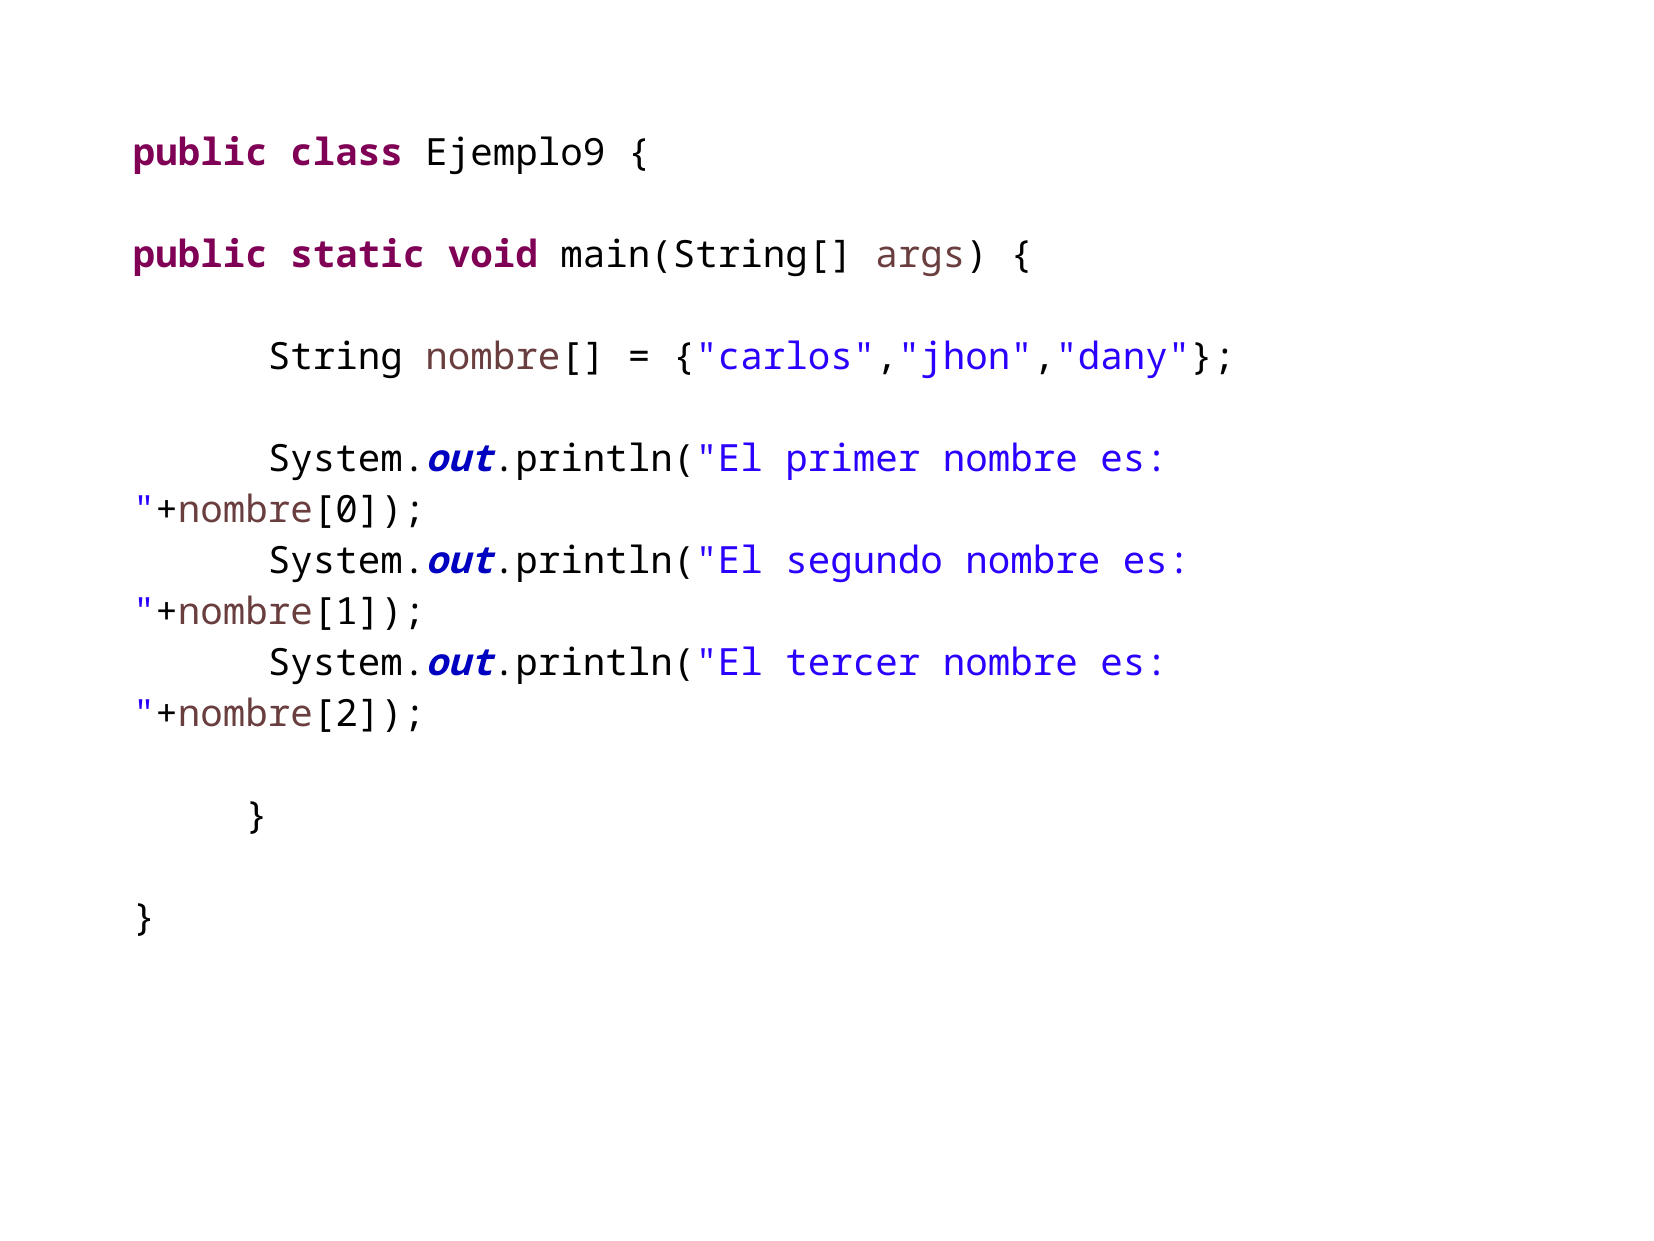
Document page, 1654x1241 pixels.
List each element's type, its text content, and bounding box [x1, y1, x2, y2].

text_box public class Ejemplo9 { public static void main(String[] args) { String nombre[] = {"carlos","jhon","dany"}; System.out.println("El primer nombre es: "+nombre[0]); System.out.println("El segundo nombre es: "+nombre[1]); System.out.println("El tercer nombre es: "+nombre[2]); } } [118, 118, 1477, 1123]
